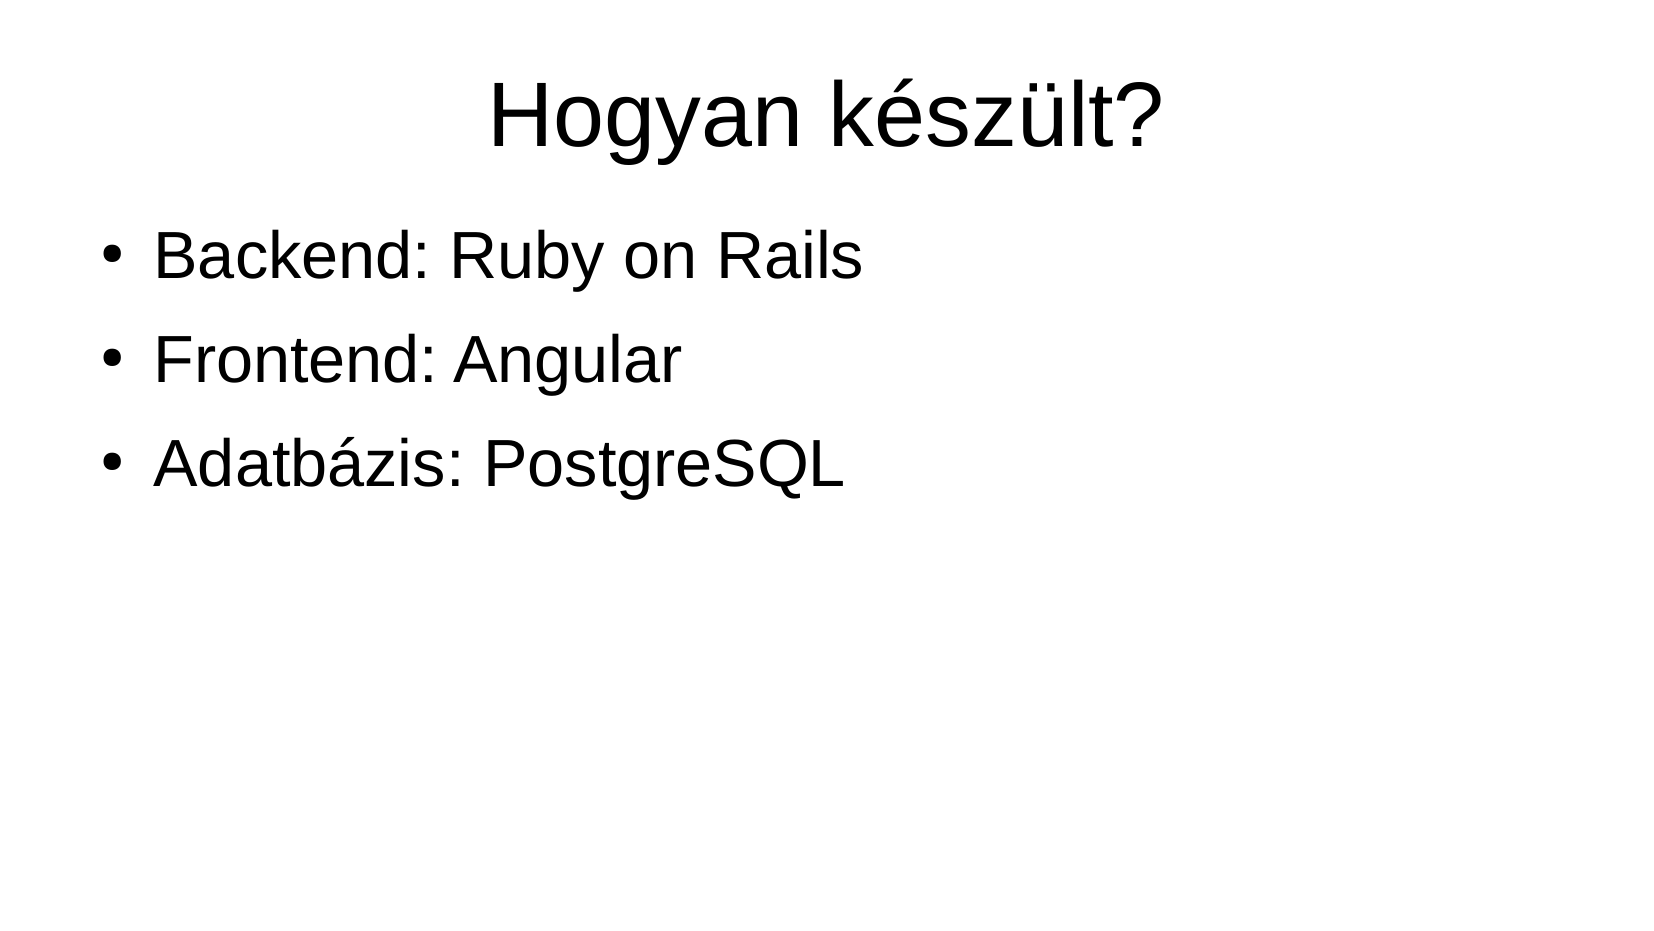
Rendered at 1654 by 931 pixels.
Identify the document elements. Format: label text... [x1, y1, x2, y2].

title Hogyan készült? [82, 37, 1571, 193]
list Backend: Ruby on Rails Frontend: Angular Adatbázis: PostgreSQL [82, 217, 1571, 758]
